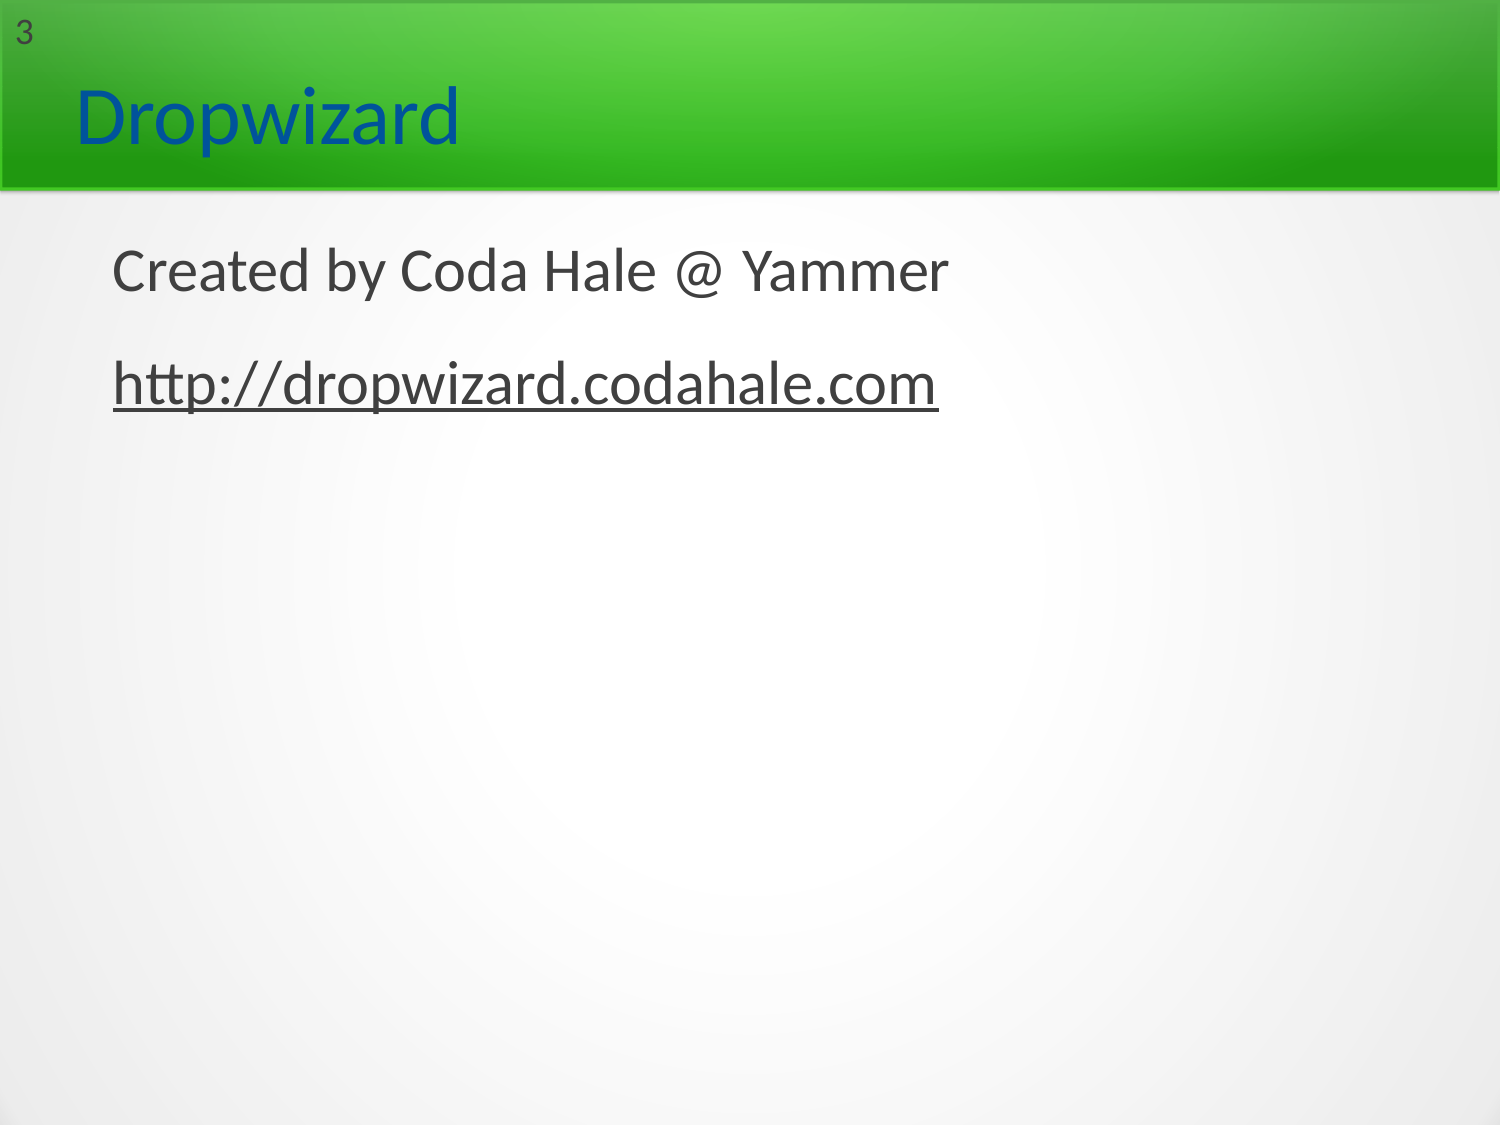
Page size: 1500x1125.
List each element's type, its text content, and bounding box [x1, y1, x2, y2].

text_box Created by Coda Hale @ Yammer http://dropwizard.codahale.com [74, 188, 1427, 848]
text_box <number> [0, 0, 1500, 1125]
text_box Dropwizard [74, 25, 1427, 163]
